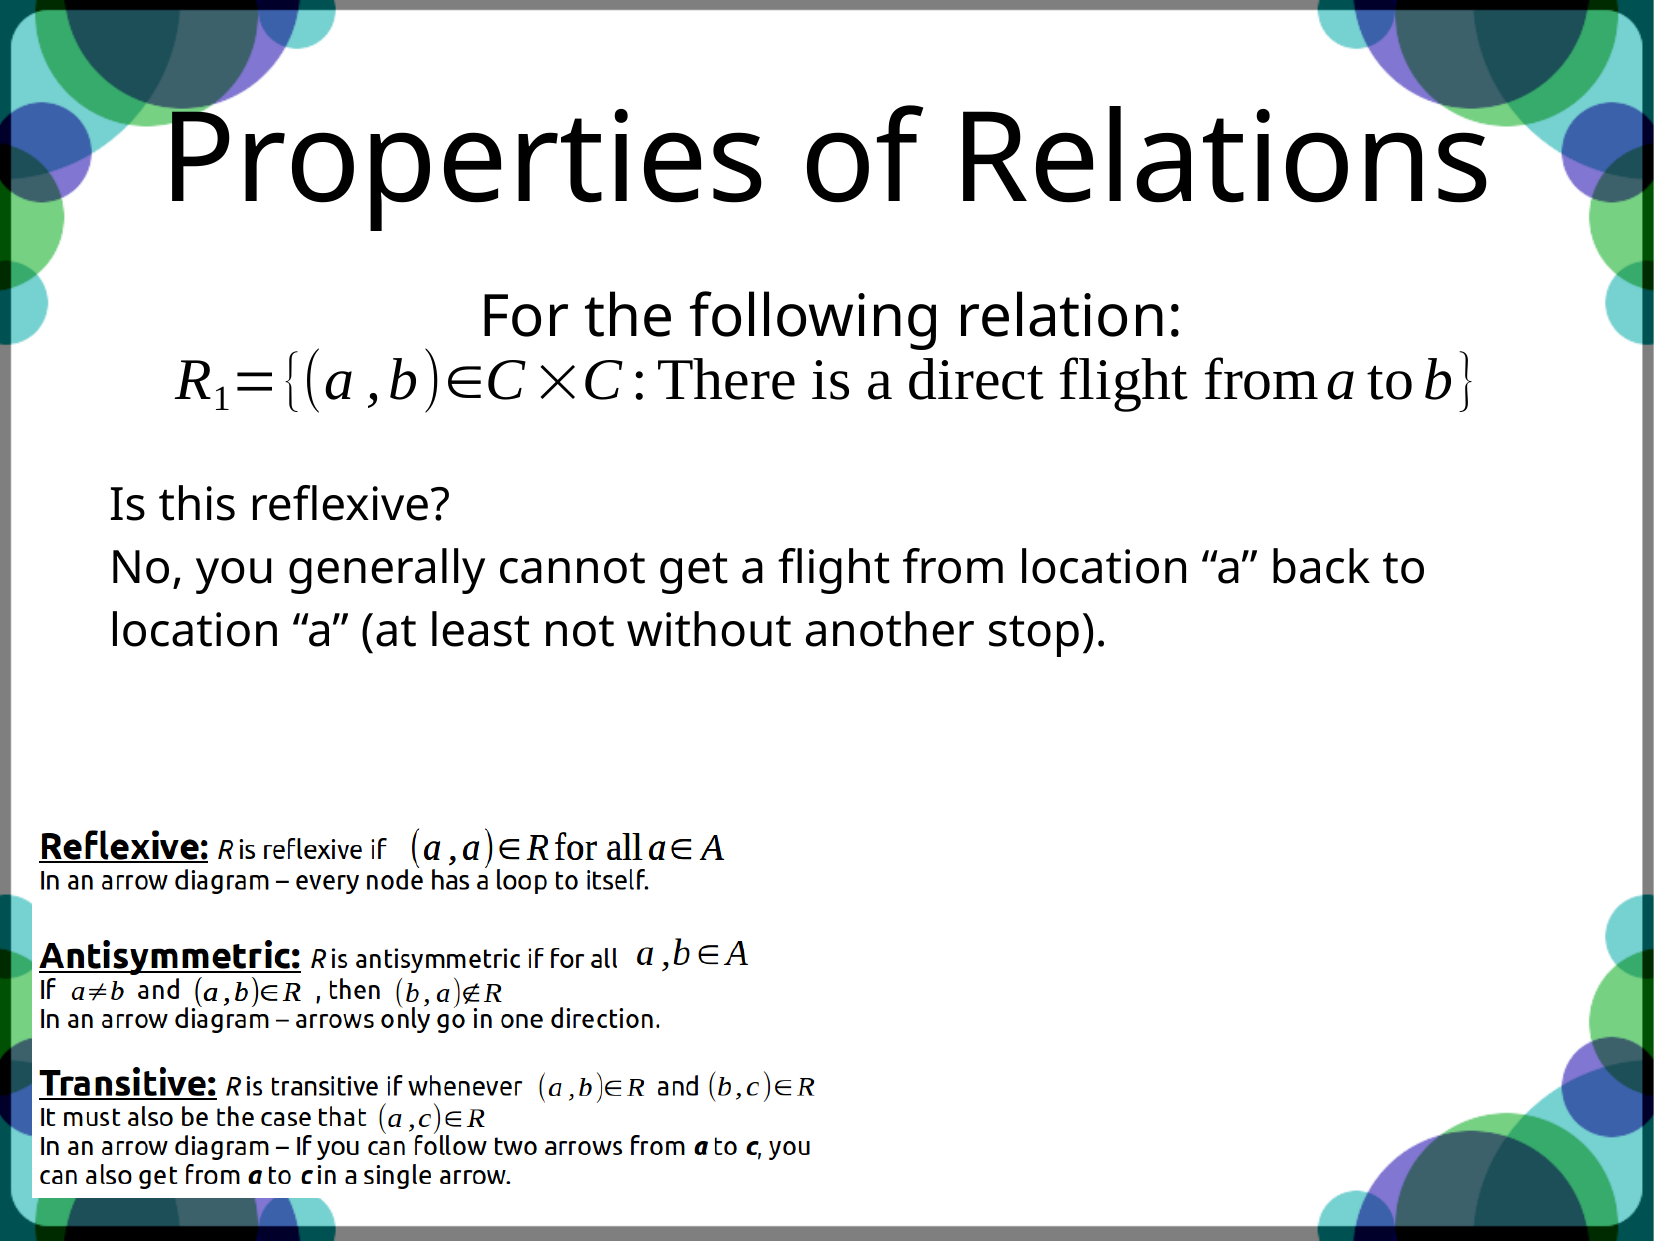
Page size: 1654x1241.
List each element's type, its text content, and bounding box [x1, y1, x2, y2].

text_box Is this reflexive? No, you generally cannot get a flight from location “a” back to location “a” (at least not without another stop). [94, 464, 1563, 726]
picture [0, 0, 1654, 1241]
title Properties of Relations [82, 49, 1571, 257]
text_box For the following relation: [173, 274, 1489, 344]
chart [156, 344, 1495, 421]
